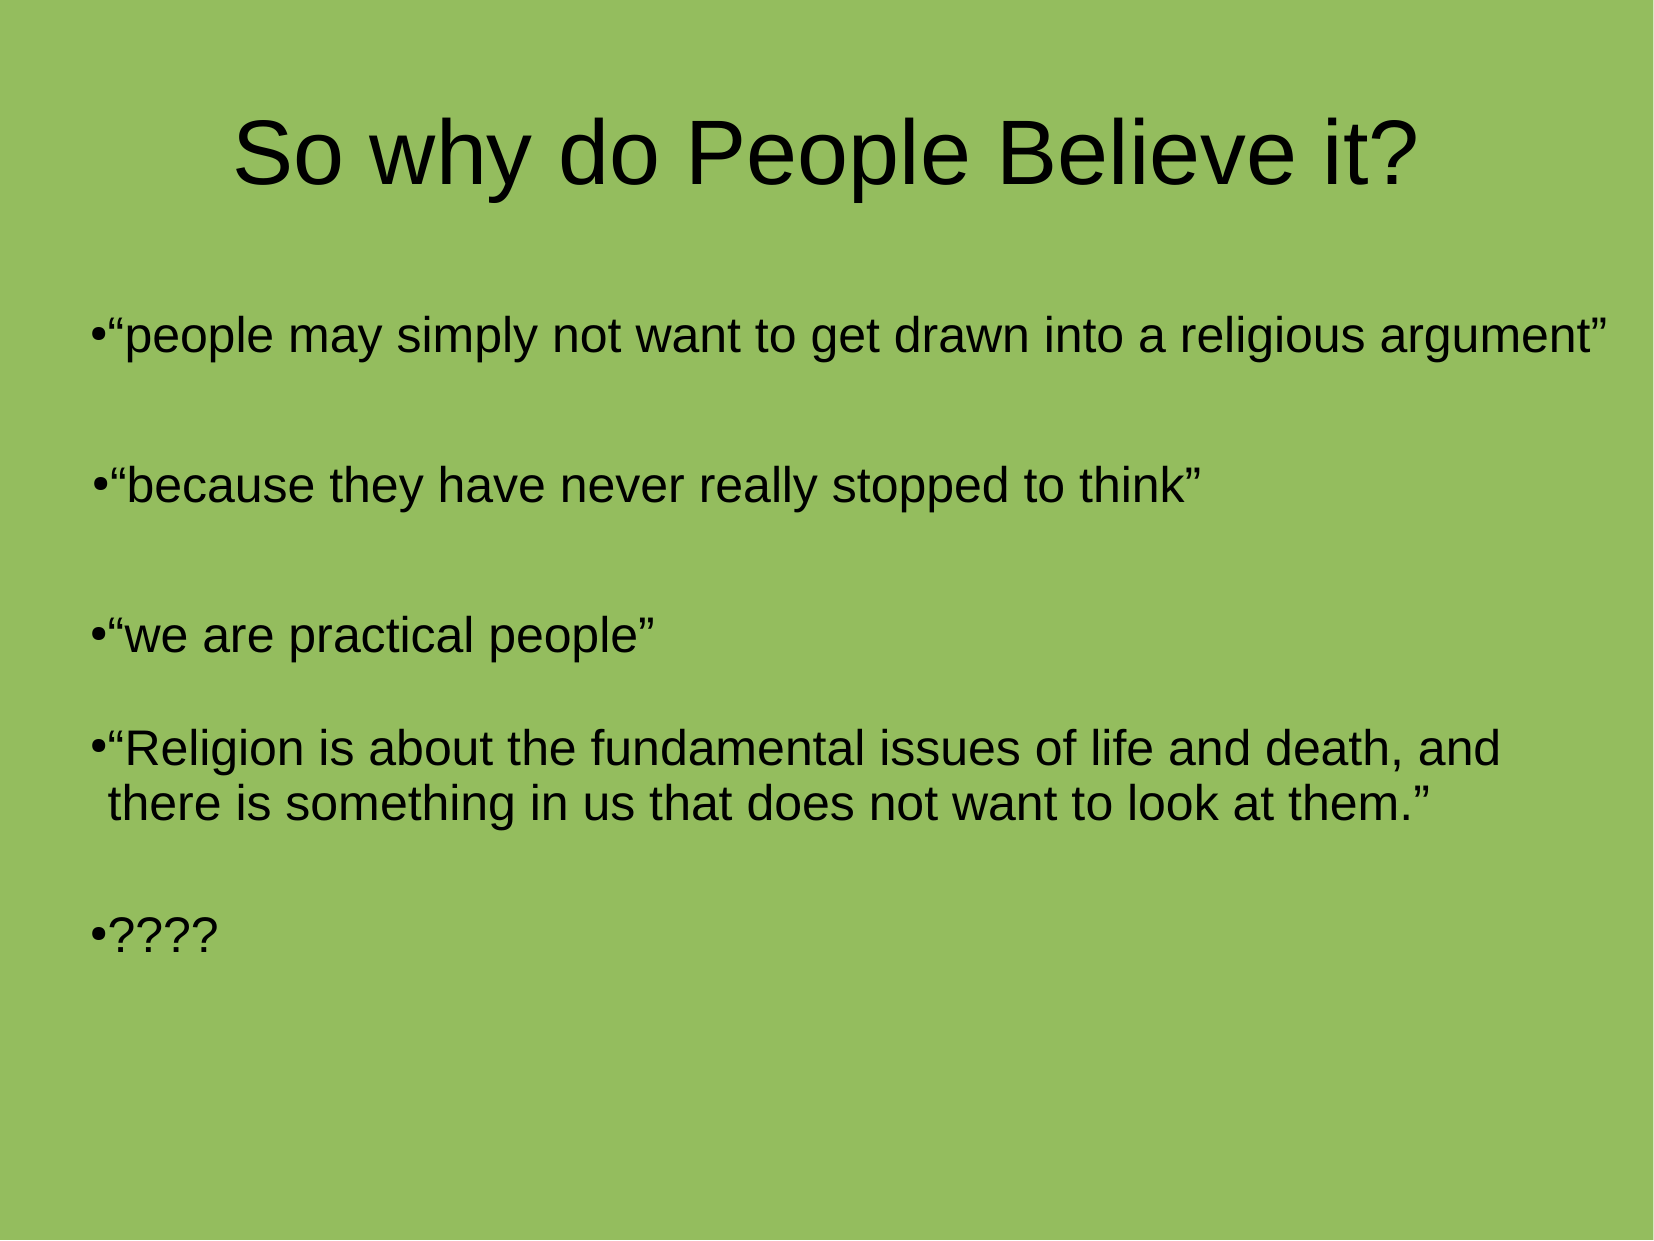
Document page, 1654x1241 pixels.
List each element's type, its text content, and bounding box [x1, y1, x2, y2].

text_box “because they have never really stopped to think” [77, 450, 1218, 521]
text_box ???? [75, 900, 376, 1009]
text_box “Religion is about the fundamental issues of life and death, and there is something in us that does not want to look at them.” [75, 712, 1532, 839]
text_box “people may simply not want to get drawn into a religious argument” [75, 300, 1624, 371]
title So why do People Believe it? [82, 49, 1571, 257]
text_box “we are practical people” [75, 600, 670, 671]
